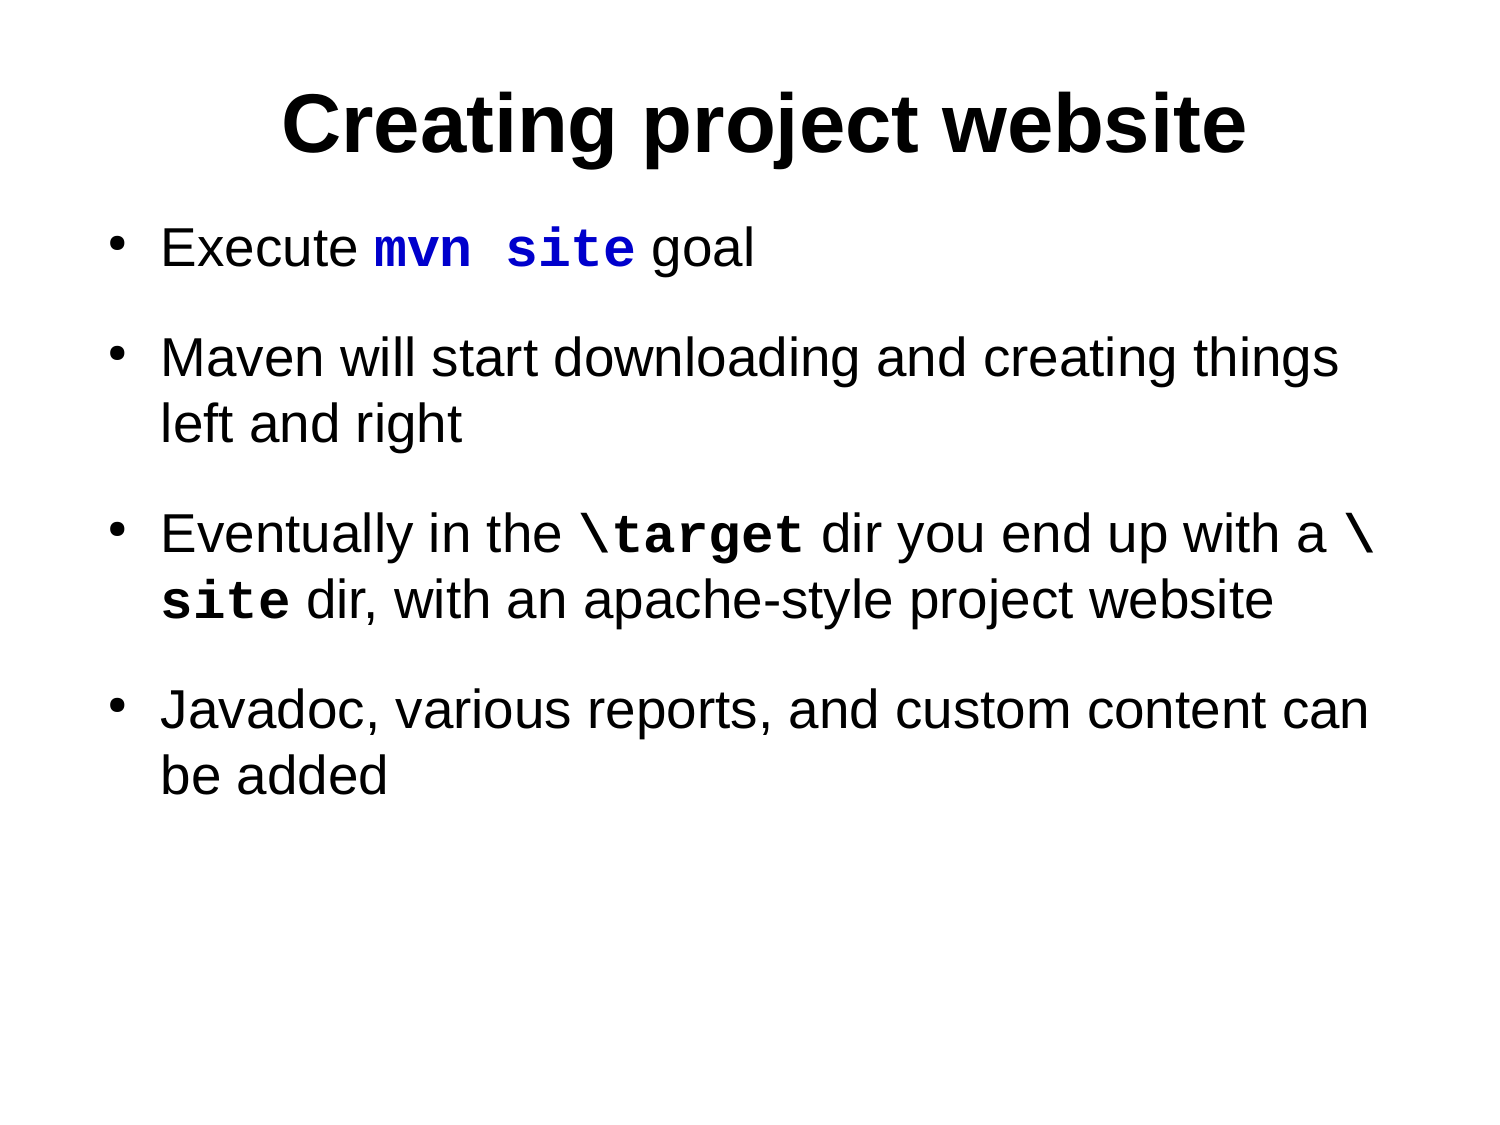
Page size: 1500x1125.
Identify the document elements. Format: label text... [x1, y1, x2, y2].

title Creating project website [75, 44, 1425, 177]
list Execute mvn site goal Maven will start downloading and creating things left and right Eventually in the \target dir you end up with a \site dir, with an apache-style project website Javadoc, various reports, and custom content can be added [75, 204, 1395, 1075]
